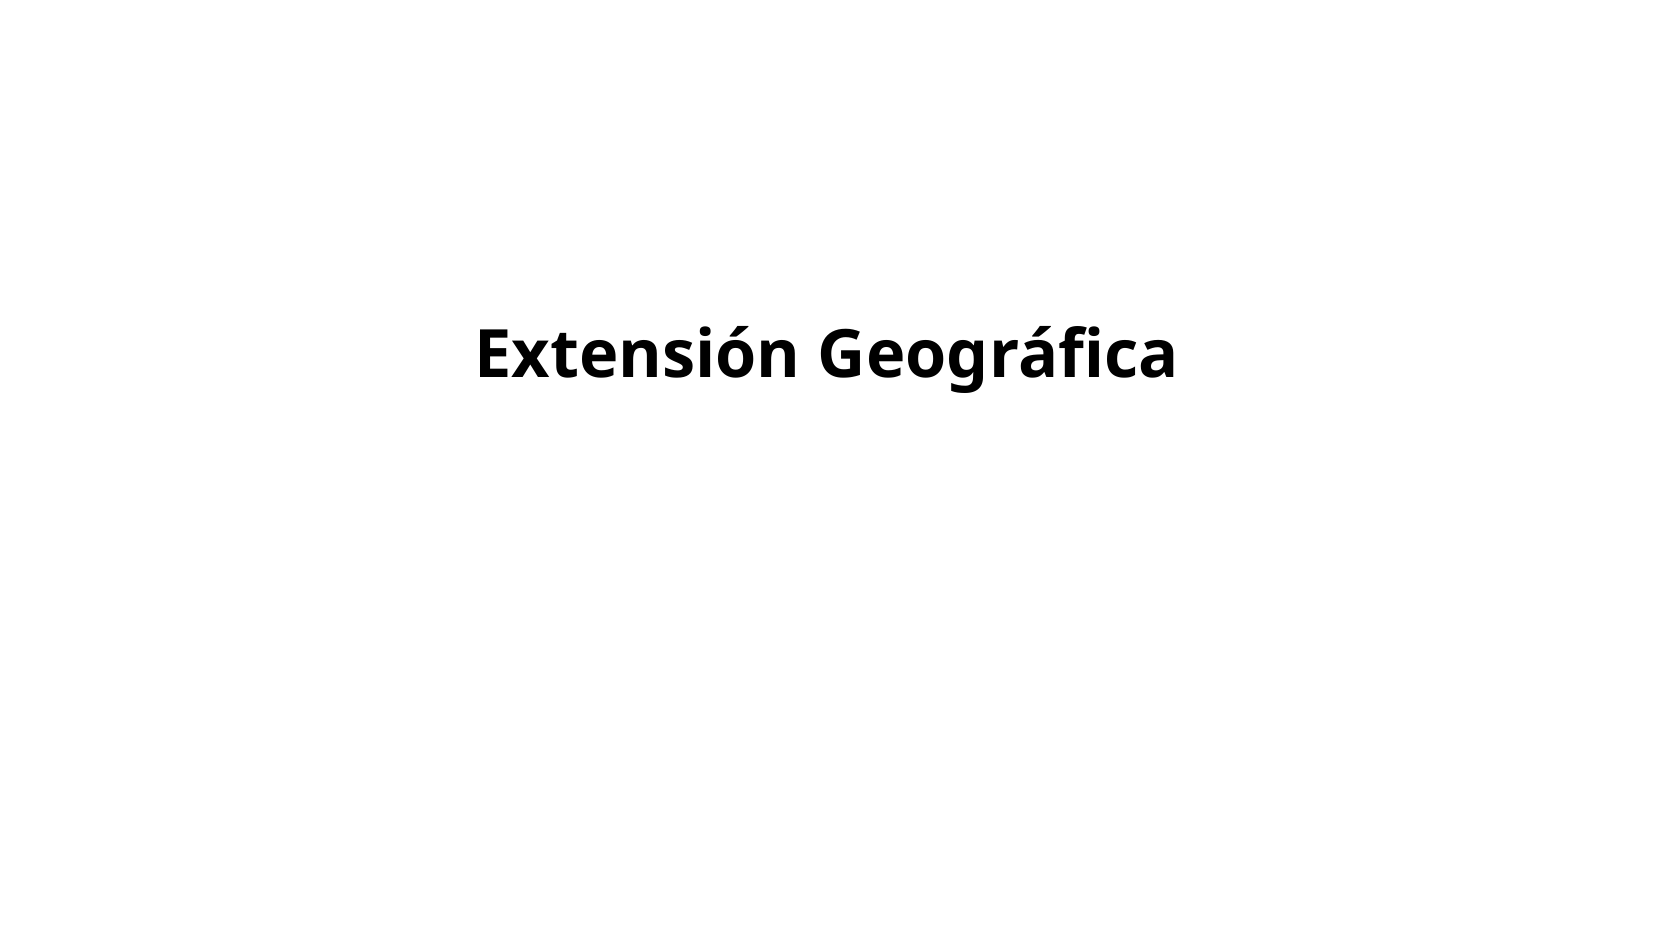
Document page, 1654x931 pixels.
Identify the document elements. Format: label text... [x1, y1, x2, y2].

list Extensión Geográfica [82, 306, 1571, 846]
